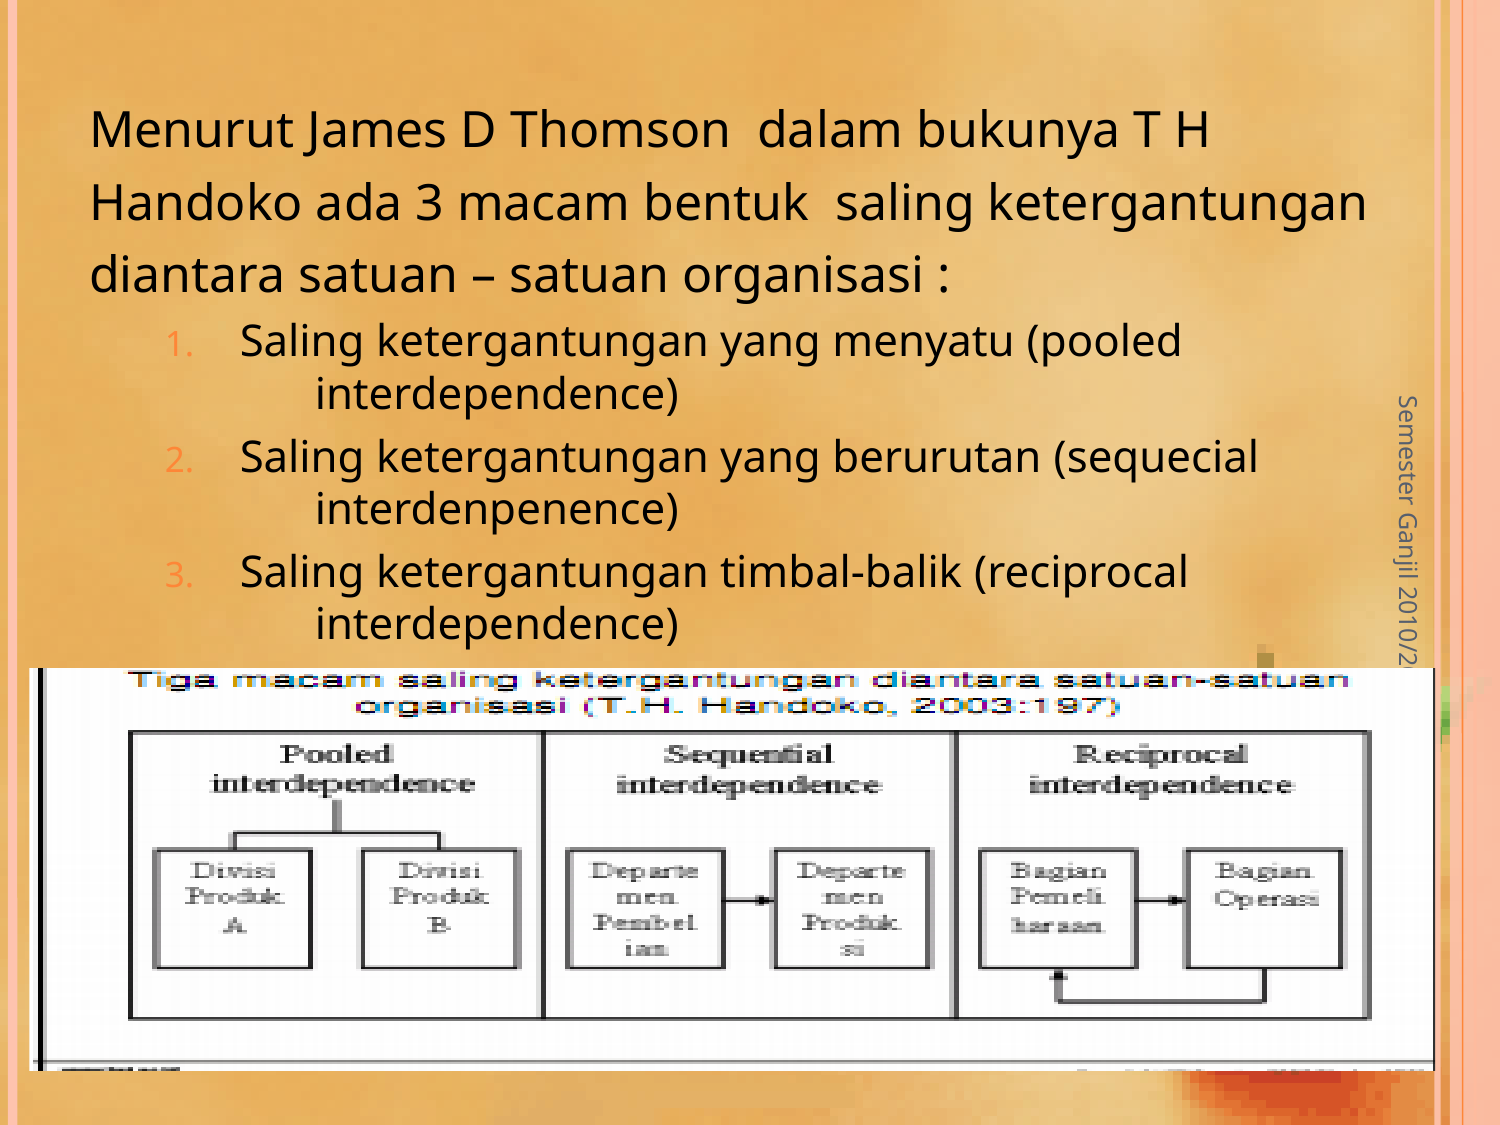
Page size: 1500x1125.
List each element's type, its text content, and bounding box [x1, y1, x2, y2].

picture [29, 668, 1436, 1071]
text_box Semester Ganjil 2010/2011 [1379, 380, 1440, 906]
list Menurut James D Thomson dalam bukunya T H Handoko ada 3 macam bentuk saling ketergantungan diantara satuan – satuan organisasi : Saling ketergantungan yang menyatu (pooled interdependence) Saling ketergantungan yang berurutan (sequecial interdenpenence) Saling ketergantungan timbal-balik (reciprocal interdependence) [29, 90, 1400, 668]
